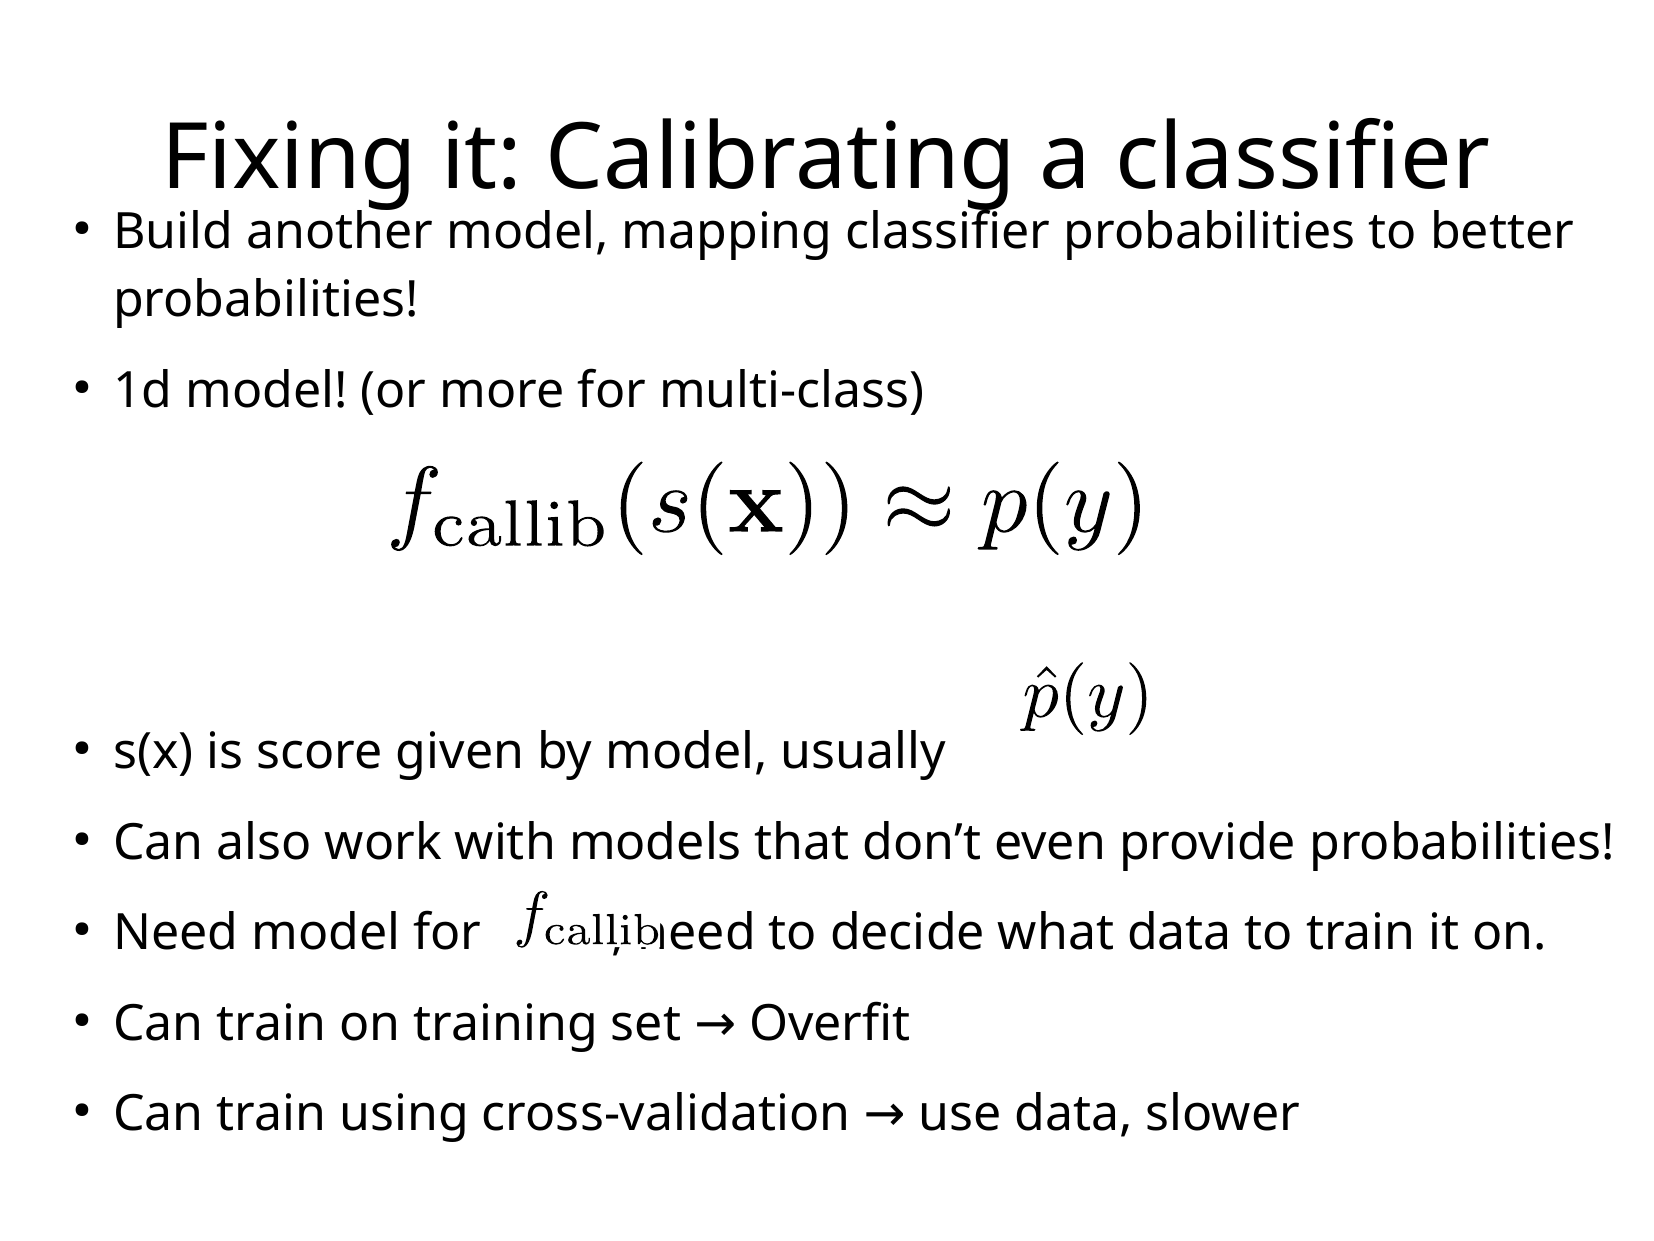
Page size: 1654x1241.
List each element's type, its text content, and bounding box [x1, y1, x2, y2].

list Build another model, mapping classifier probabilities to better probabilities! 1d model! (or more for multi-class) s(x) is score given by model, usually Can also work with models that don’t even provide probabilities! Need model for , need to decide what data to train it on. Can train on training set → Overfit Can train using cross-validation → use data, slower [60, 195, 1636, 1186]
text_box [513, 890, 661, 948]
title Fixing it: Calibrating a classifier [82, 49, 1571, 195]
text_box [1020, 662, 1154, 736]
text_box [386, 461, 1150, 556]
